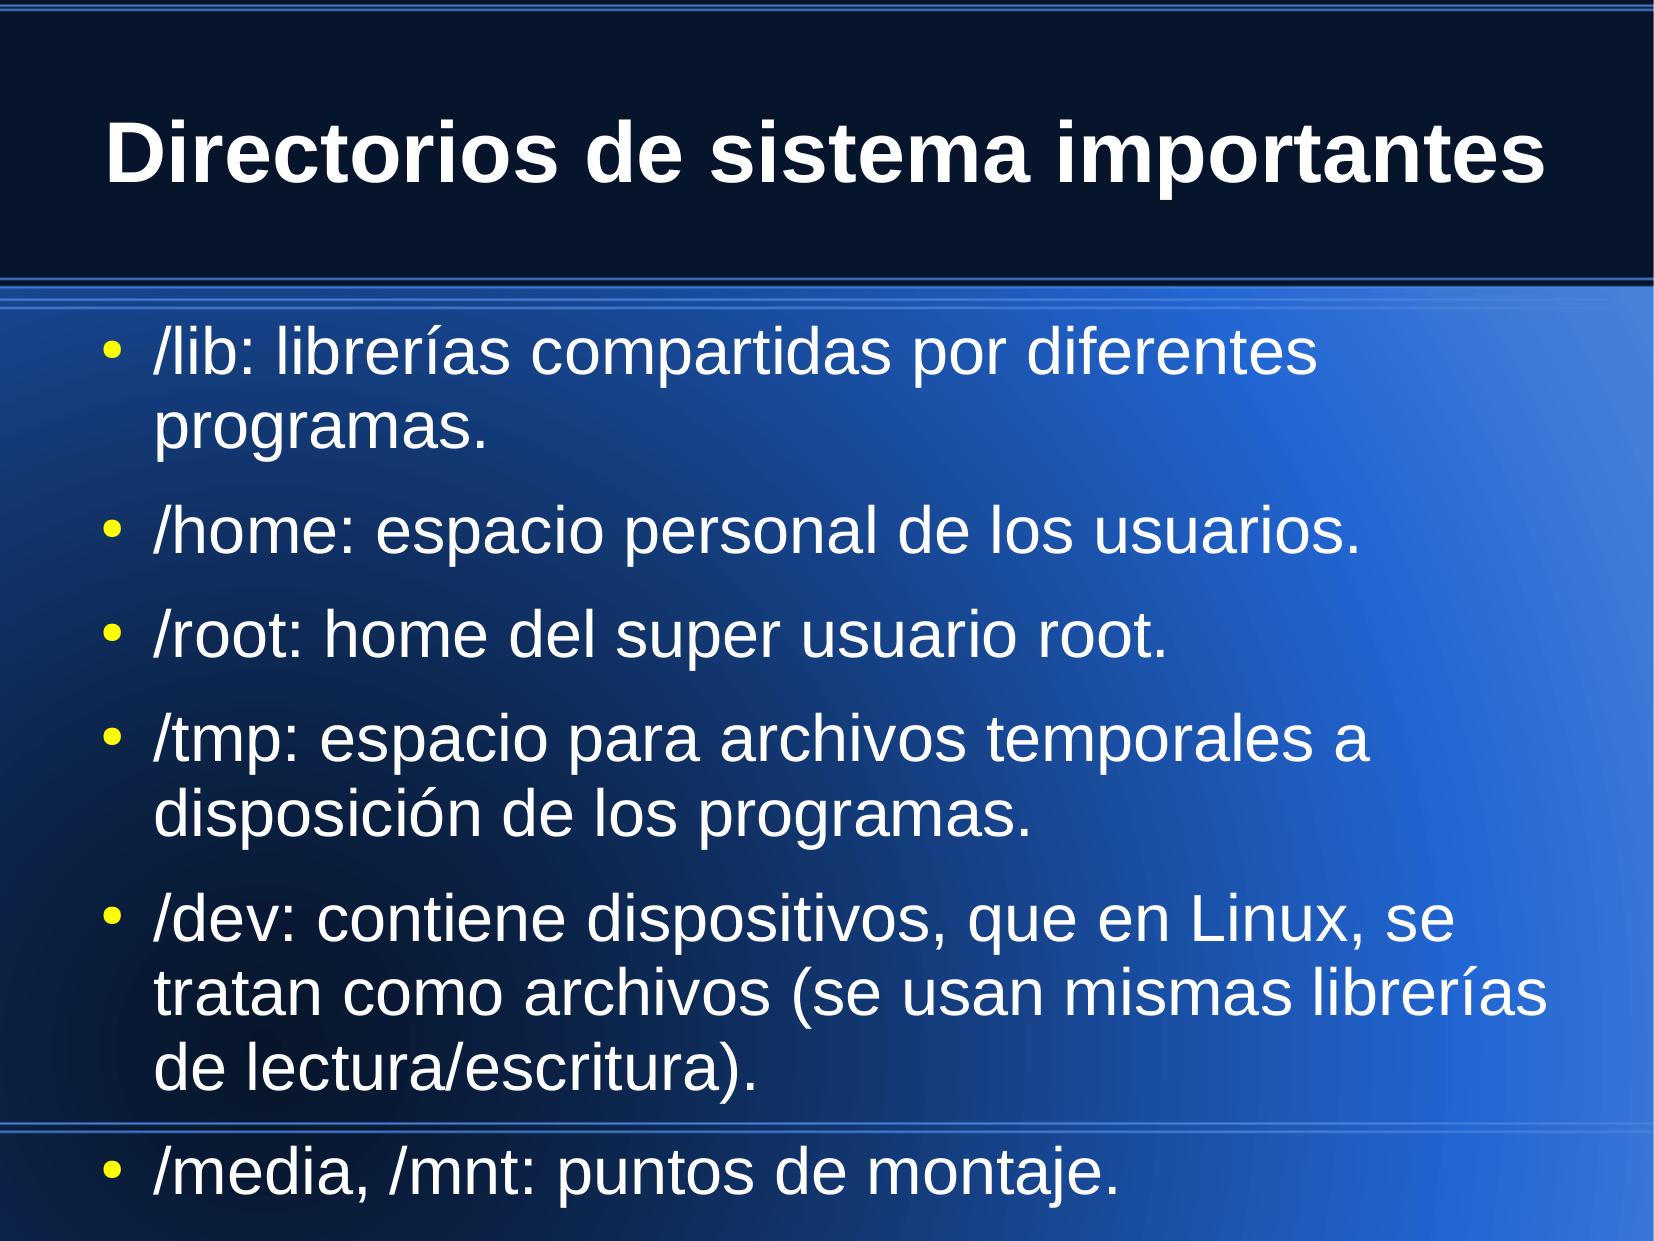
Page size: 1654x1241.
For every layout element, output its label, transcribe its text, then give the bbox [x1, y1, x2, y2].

title Directorios de sistema importantes [82, 49, 1571, 257]
picture [0, 0, 1654, 1241]
list /lib: librerías compartidas por diferentes programas. /home: espacio personal de los usuarios. /root: home del super usuario root. /tmp: espacio para archivos temporales a disposición de los programas. /dev: contiene dispositivos, que en Linux, se tratan como archivos (se usan mismas librerías de lectura/escritura). /media, /mnt: puntos de montaje. [82, 313, 1571, 1210]
